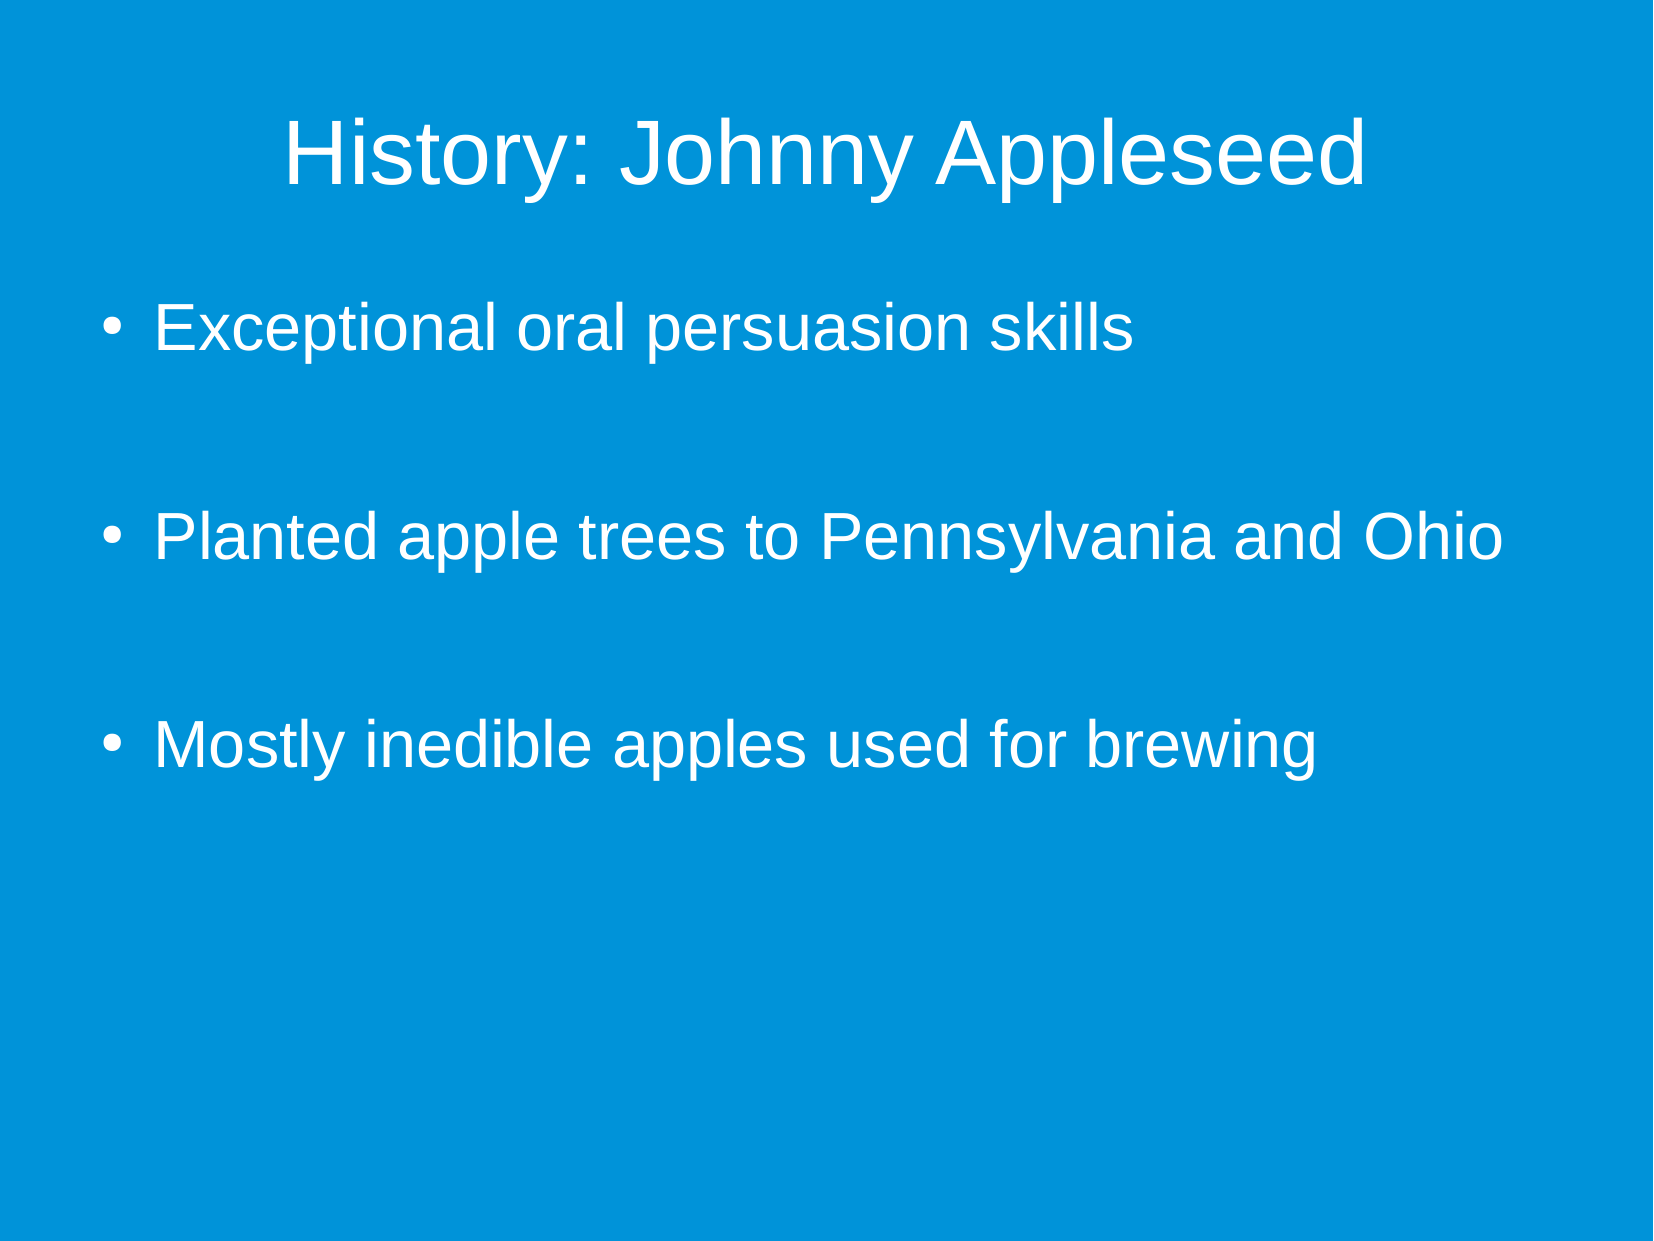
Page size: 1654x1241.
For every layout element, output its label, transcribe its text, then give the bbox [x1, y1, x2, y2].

list Exceptional oral persuasion skills Planted apple trees to Pennsylvania and Ohio Mostly inedible apples used for brewing [82, 290, 1571, 1010]
title History: Johnny Appleseed [82, 49, 1571, 257]
